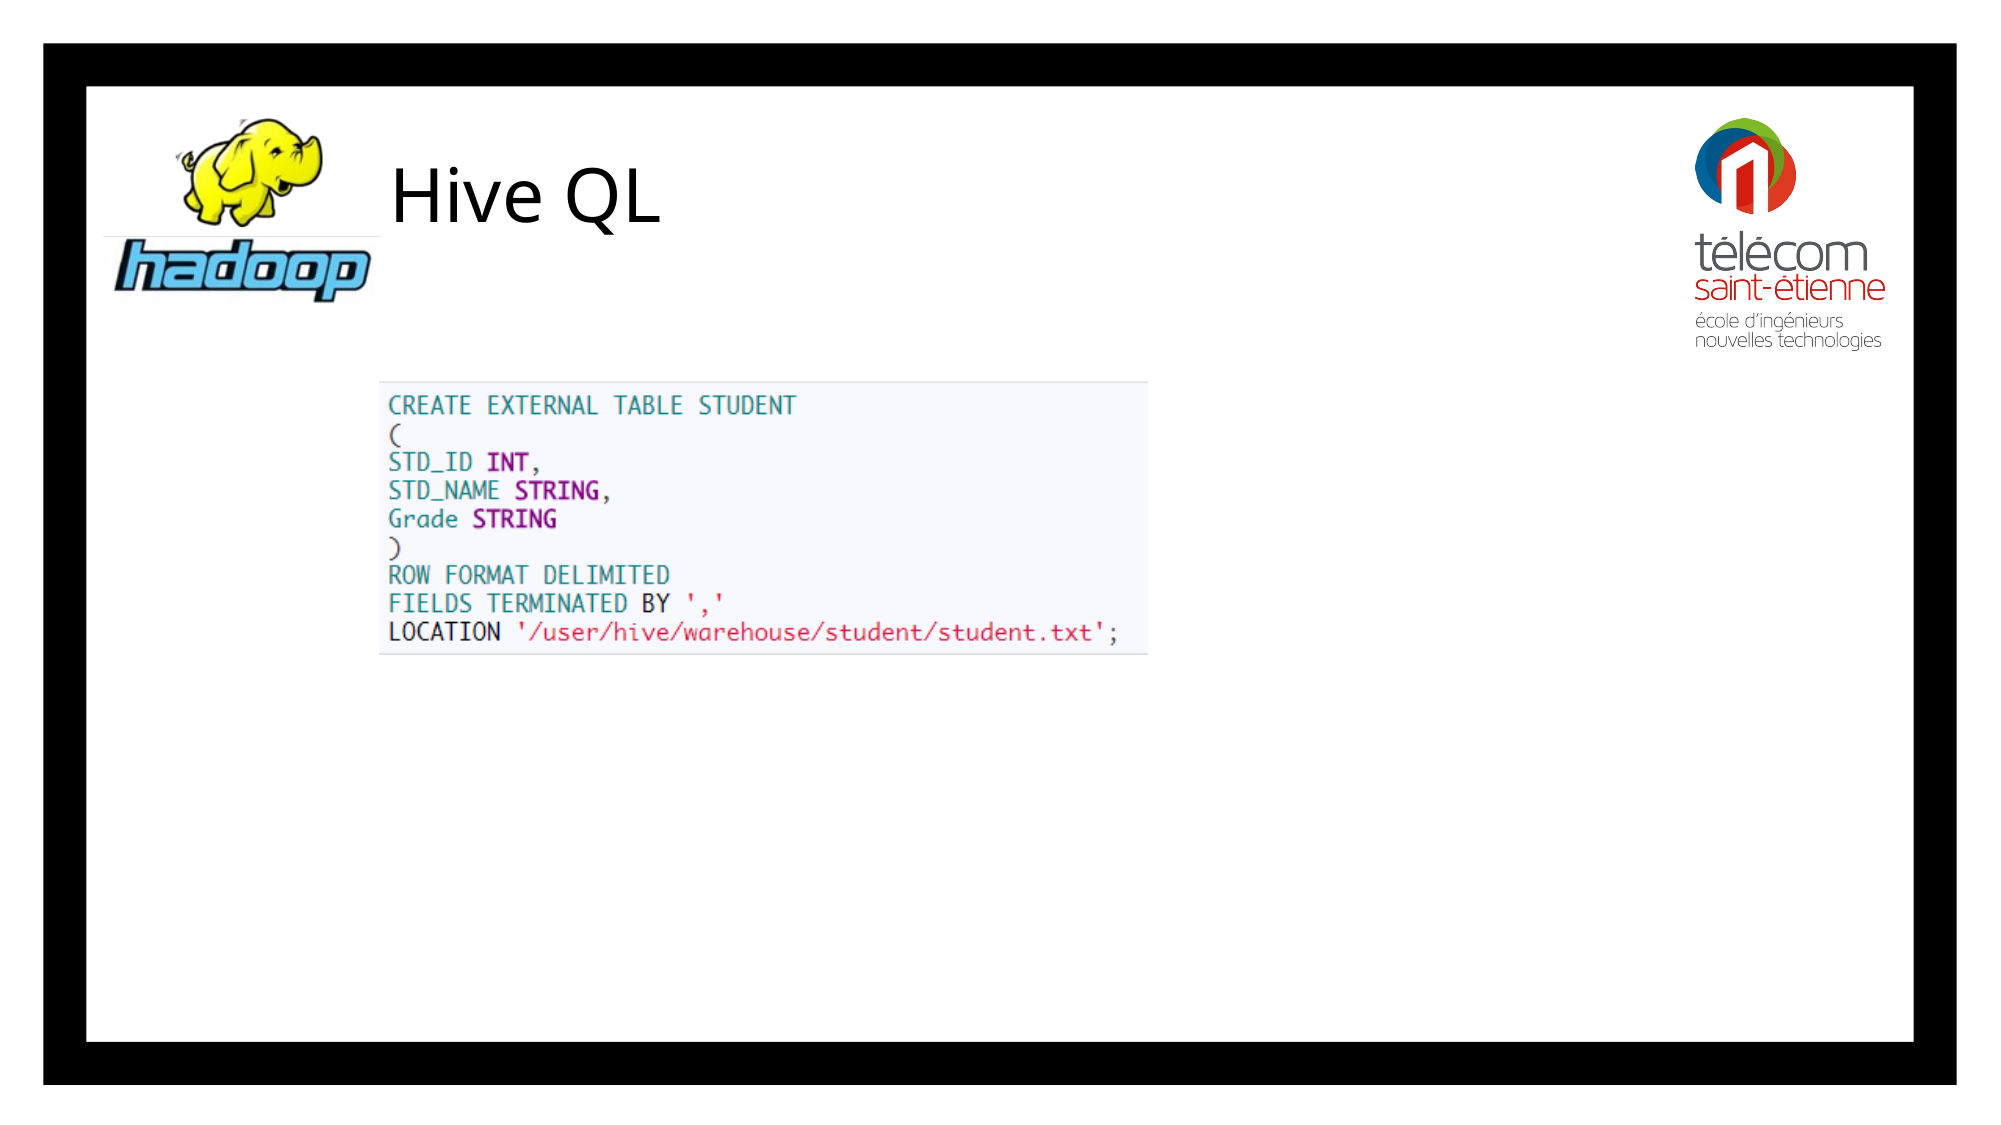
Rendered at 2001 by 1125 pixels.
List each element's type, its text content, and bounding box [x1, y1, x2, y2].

picture [379, 381, 1148, 655]
picture [1695, 118, 1885, 351]
title Hive QL [380, 138, 1849, 304]
picture [1715, 134, 1730, 138]
picture [103, 118, 380, 305]
